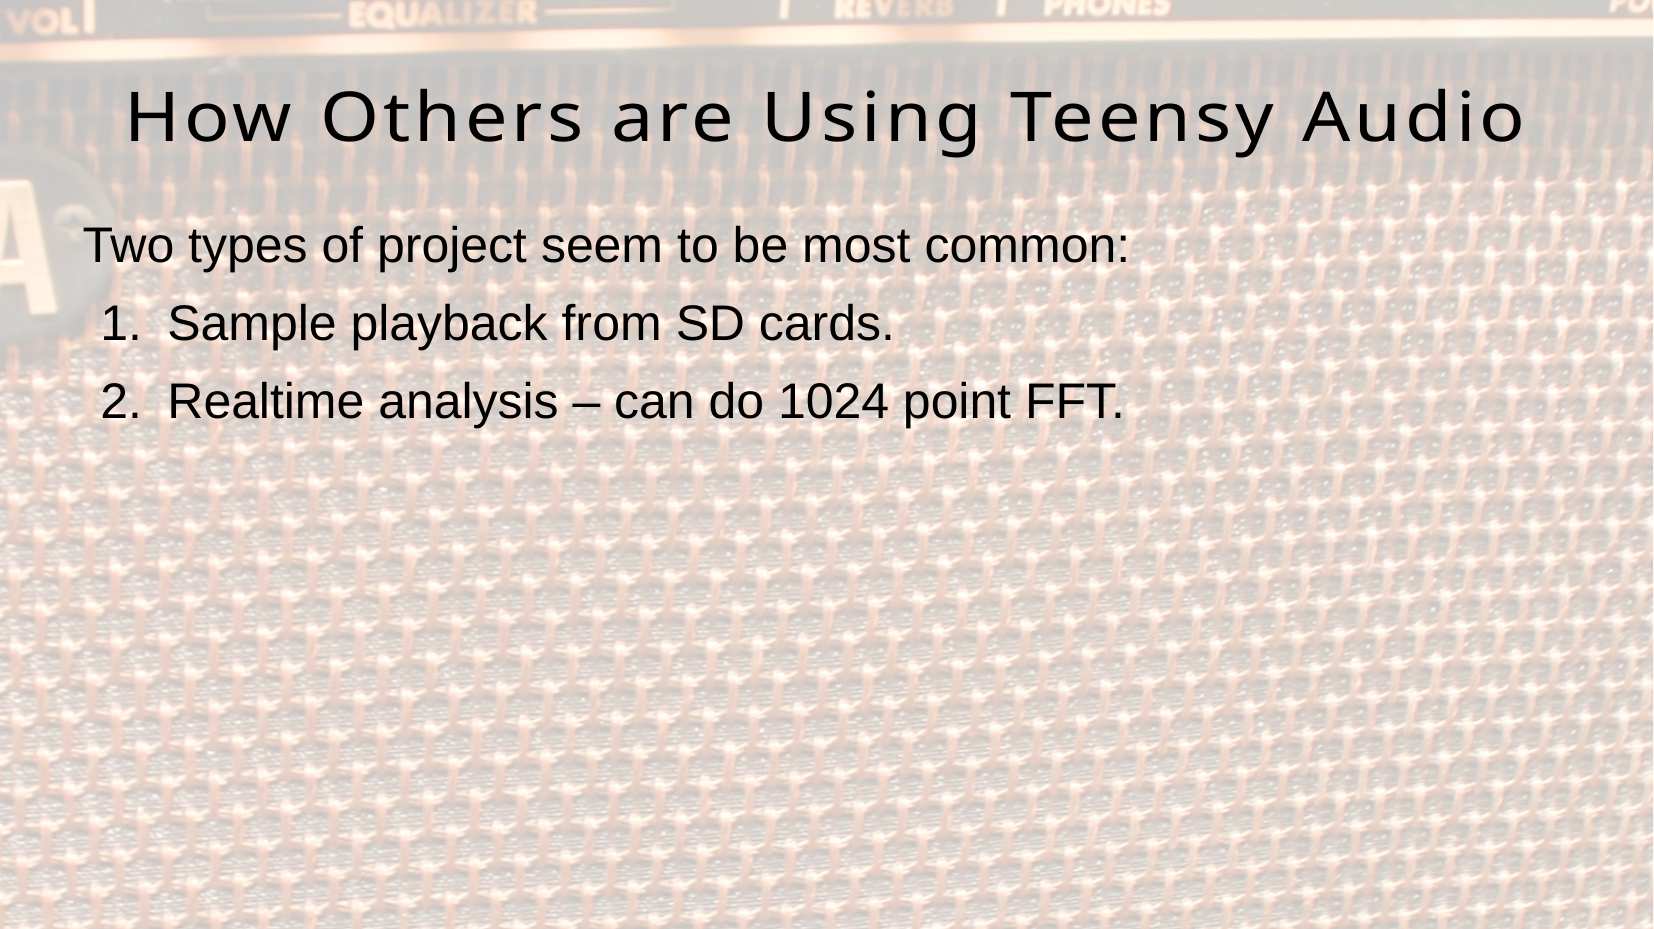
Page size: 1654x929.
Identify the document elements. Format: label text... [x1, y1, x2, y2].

list Two types of project seem to be most common: Sample playback from SD cards. Realtime analysis – can do 1024 point FFT. [82, 217, 1571, 756]
title How Others are Using Teensy Audio [82, 36, 1571, 192]
picture [0, 0, 1654, 929]
